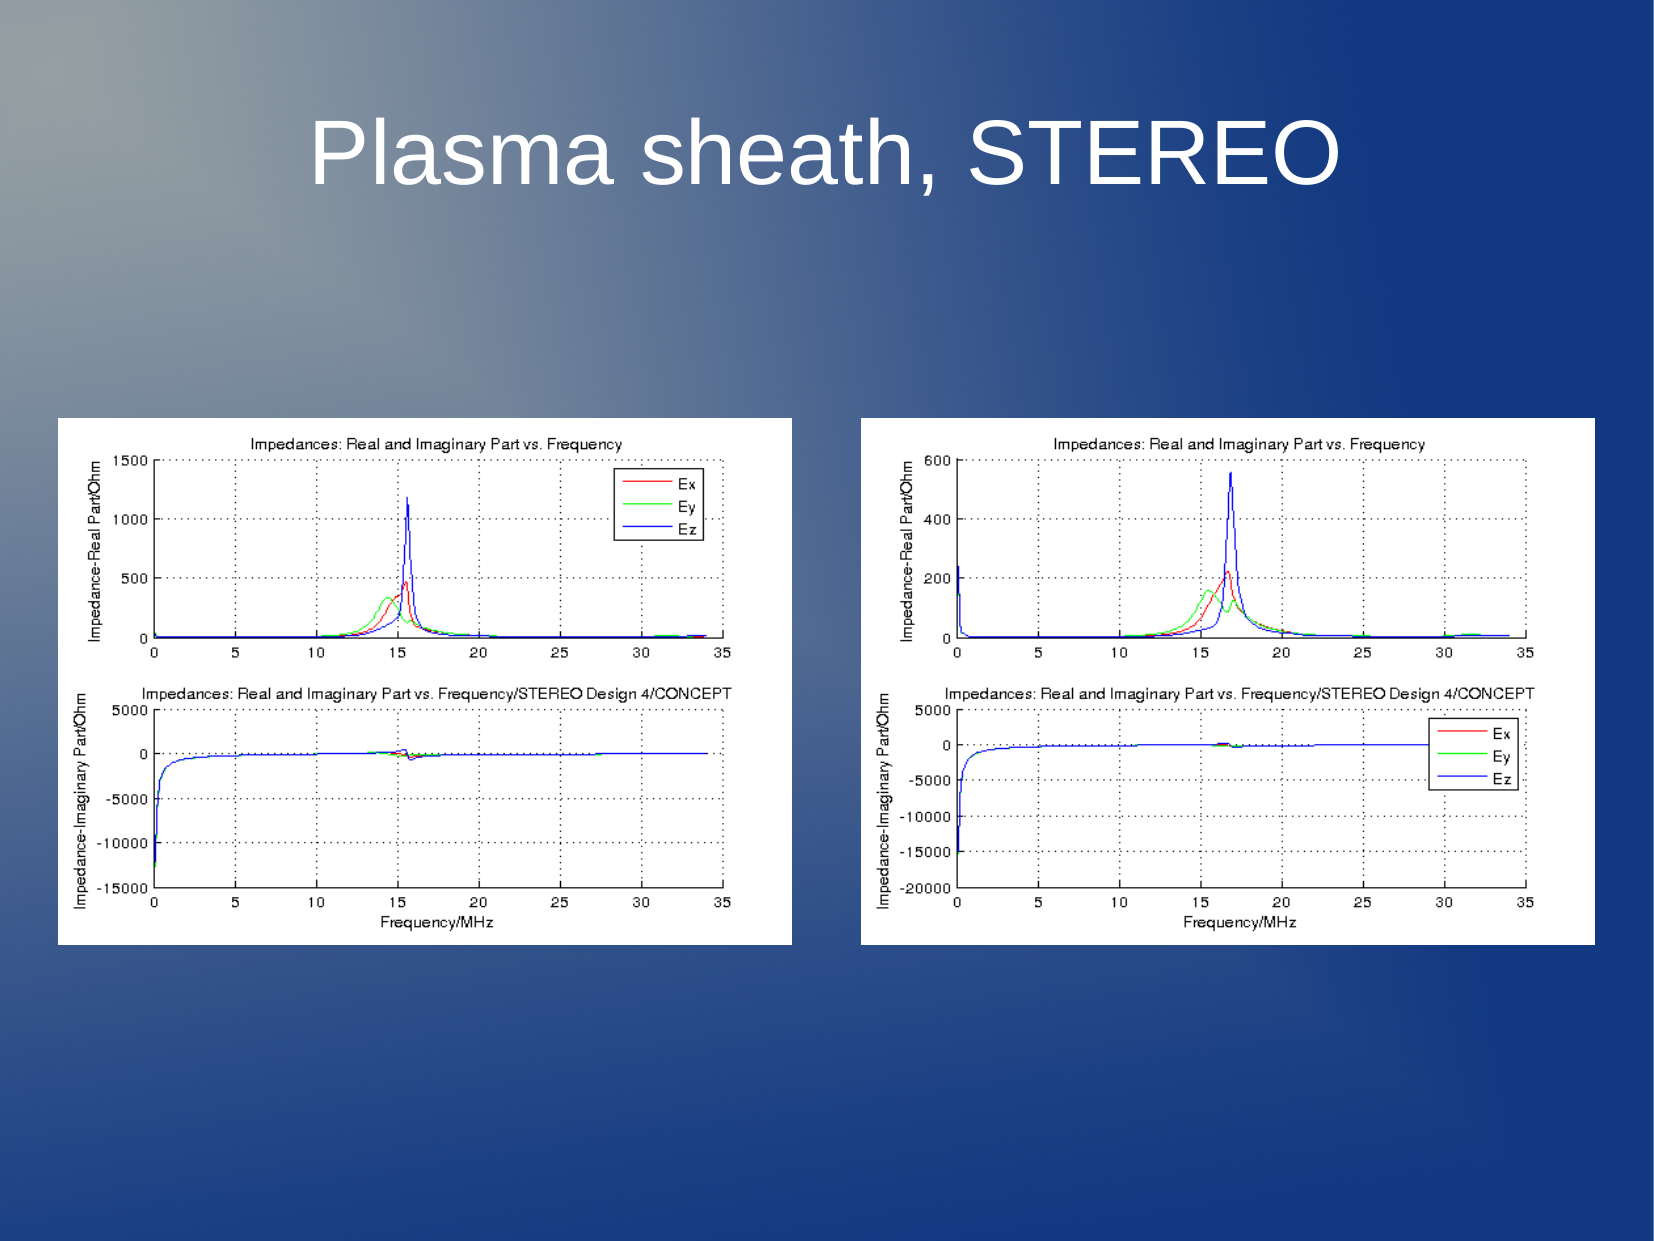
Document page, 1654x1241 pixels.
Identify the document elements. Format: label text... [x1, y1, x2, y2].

title Plasma sheath, STEREO [82, 49, 1571, 257]
picture [0, 0, 1654, 1241]
